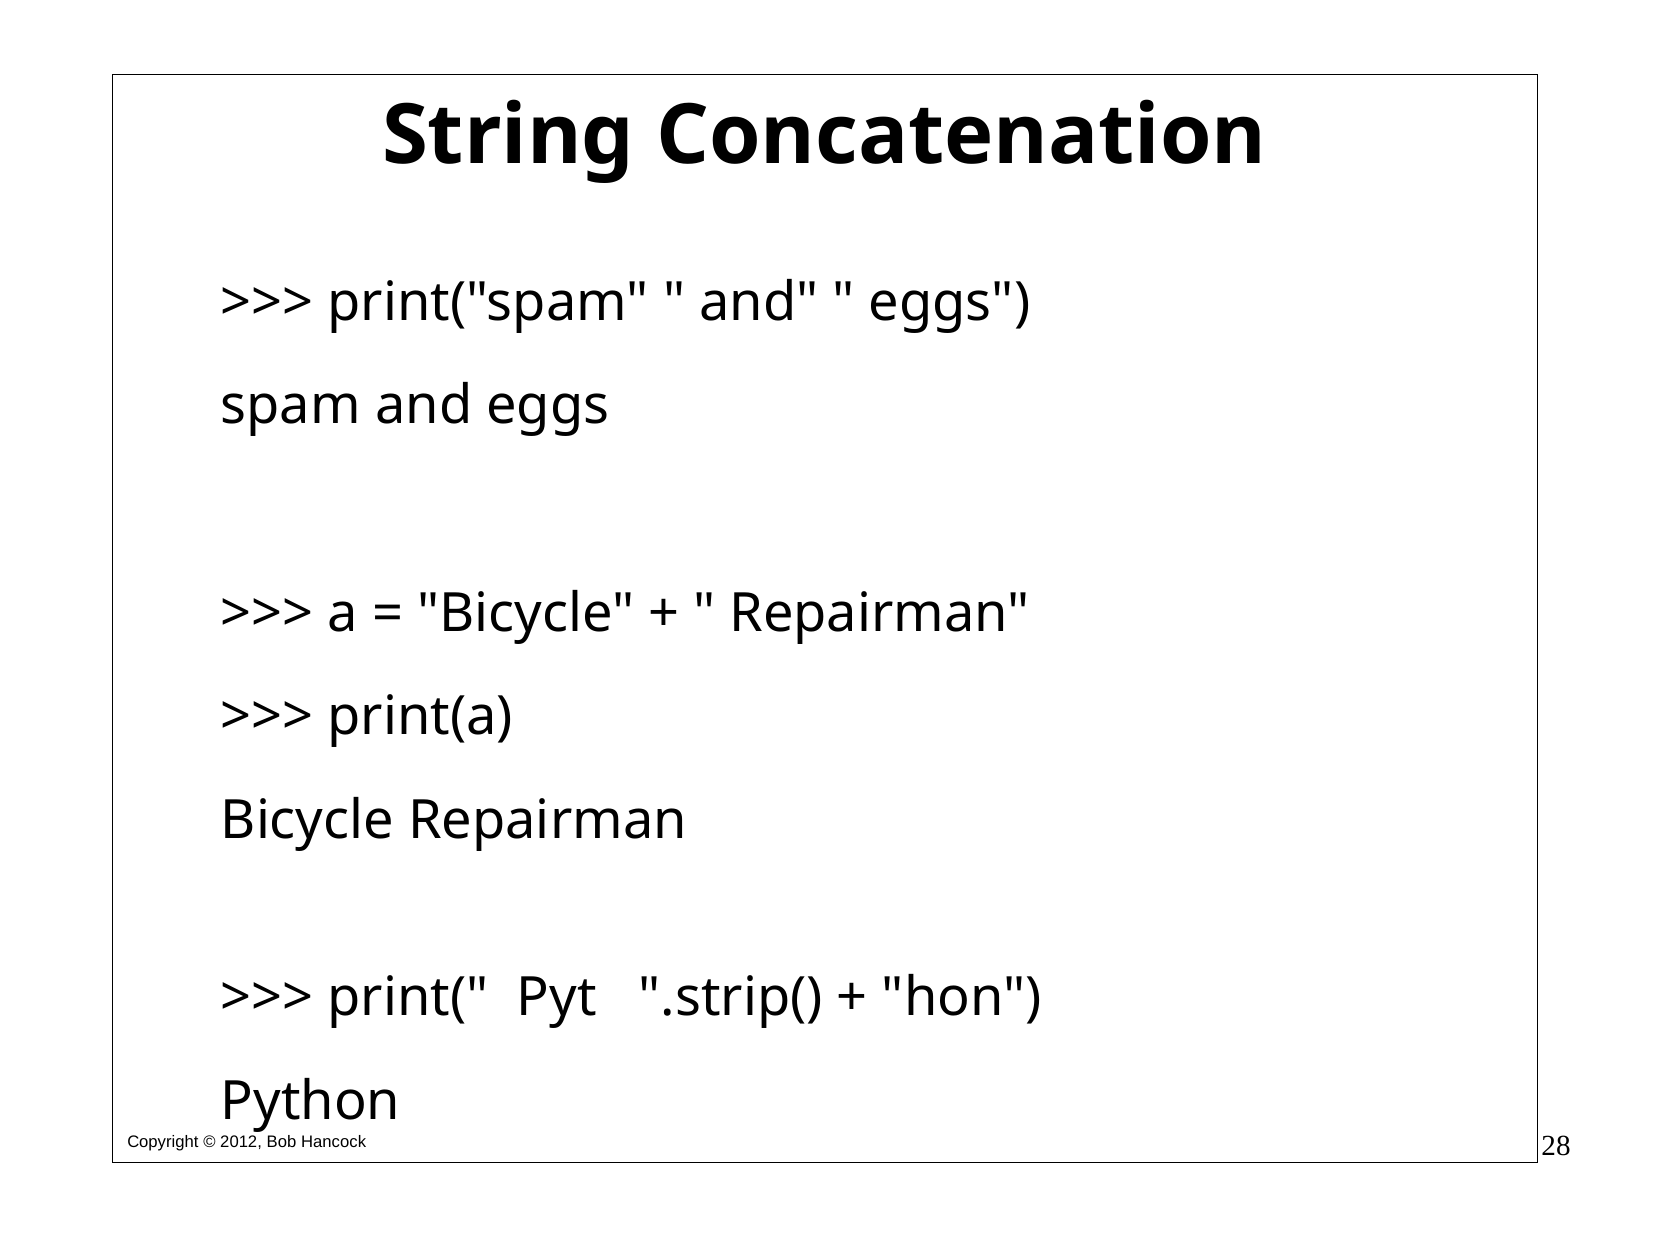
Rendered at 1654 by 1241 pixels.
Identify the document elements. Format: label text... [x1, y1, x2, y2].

list >>> print("spam" " and" " eggs") spam and eggs >>> a = "Bicycle" + " Repairman" >>> print(a) Bicycle Repairman >>> print(" Pyt ".strip() + "hon") Python [150, 262, 1501, 1126]
title String Concatenation [112, 75, 1538, 188]
text_box Copyright © 2012, Bob Hancock [112, 1125, 382, 1159]
